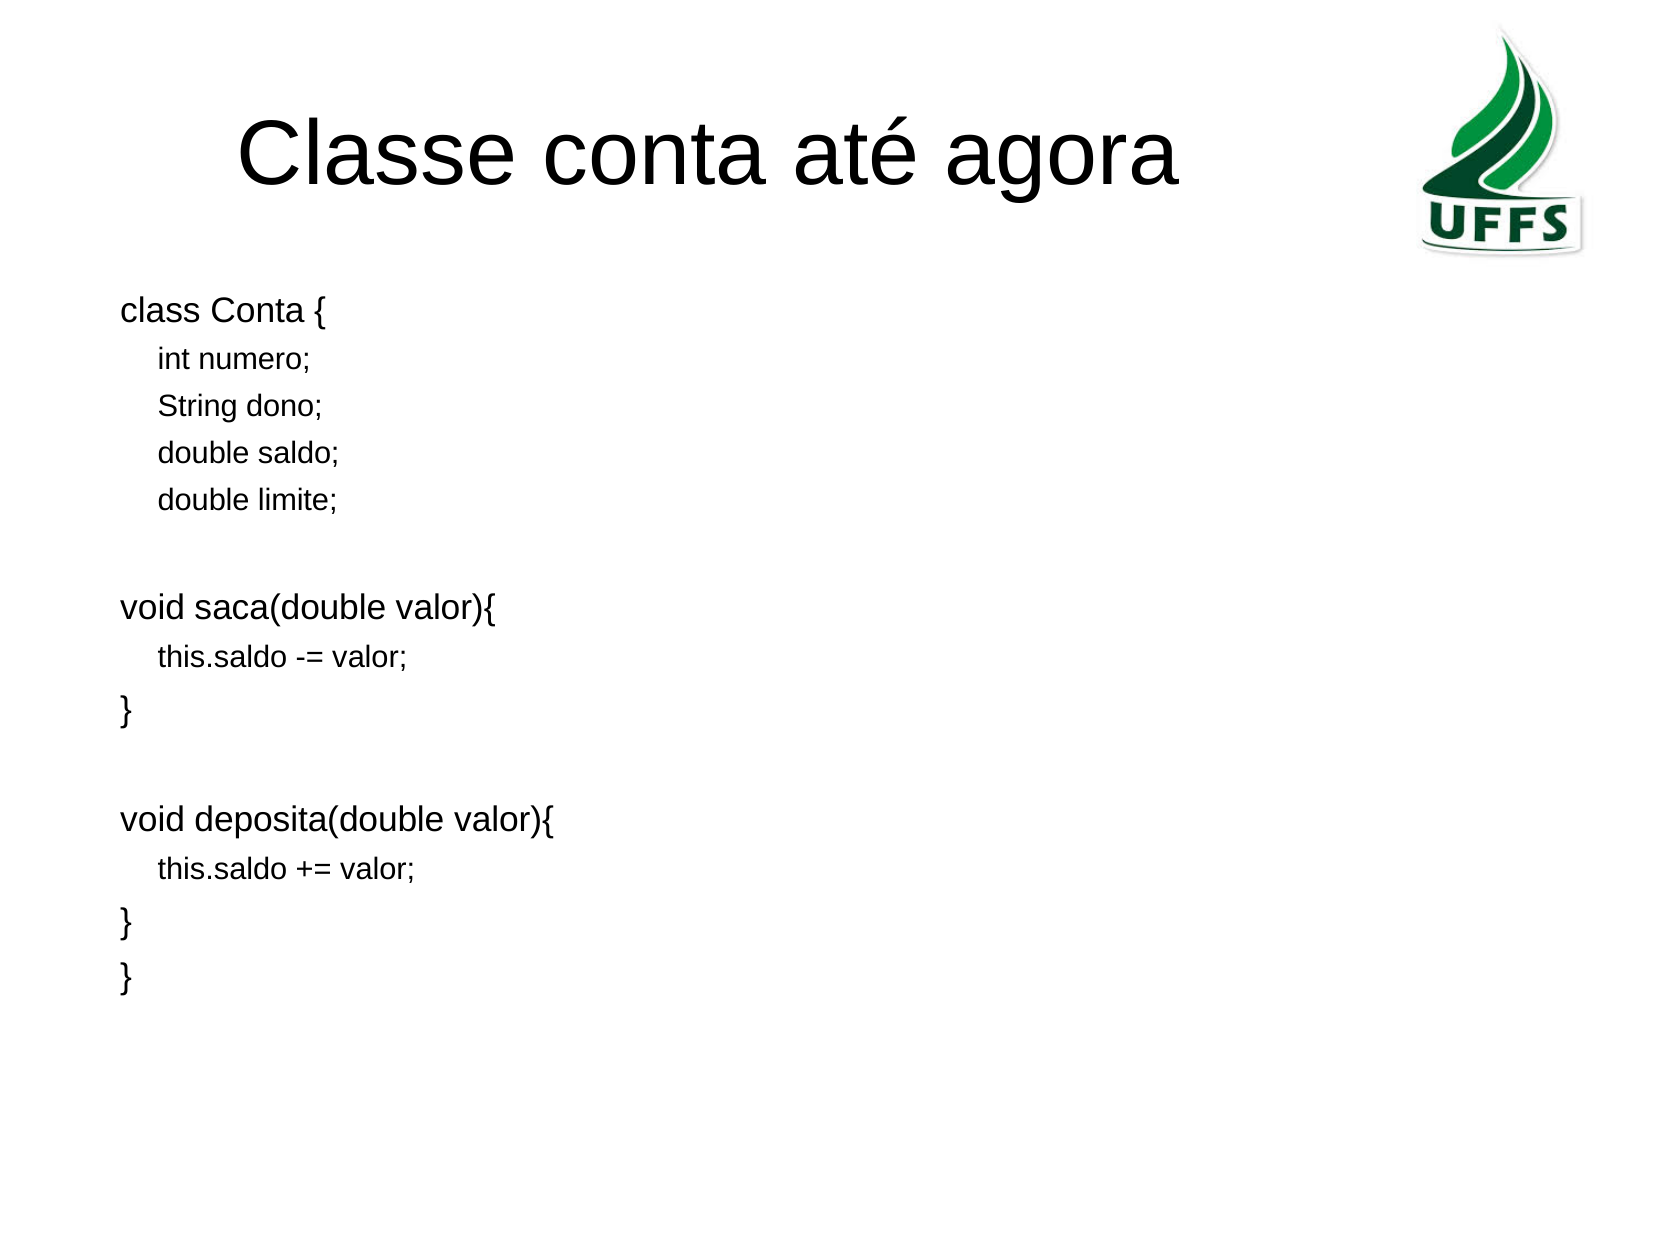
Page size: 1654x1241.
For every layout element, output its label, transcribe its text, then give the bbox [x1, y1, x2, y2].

title Classe conta até agora [82, 49, 1335, 257]
picture [1381, 20, 1624, 272]
list class Conta { int numero; String dono; double saldo; double limite; void saca(double valor){ this.saldo -= valor; } void deposita(double valor){ this.saldo += valor; } } [82, 290, 1571, 1010]
